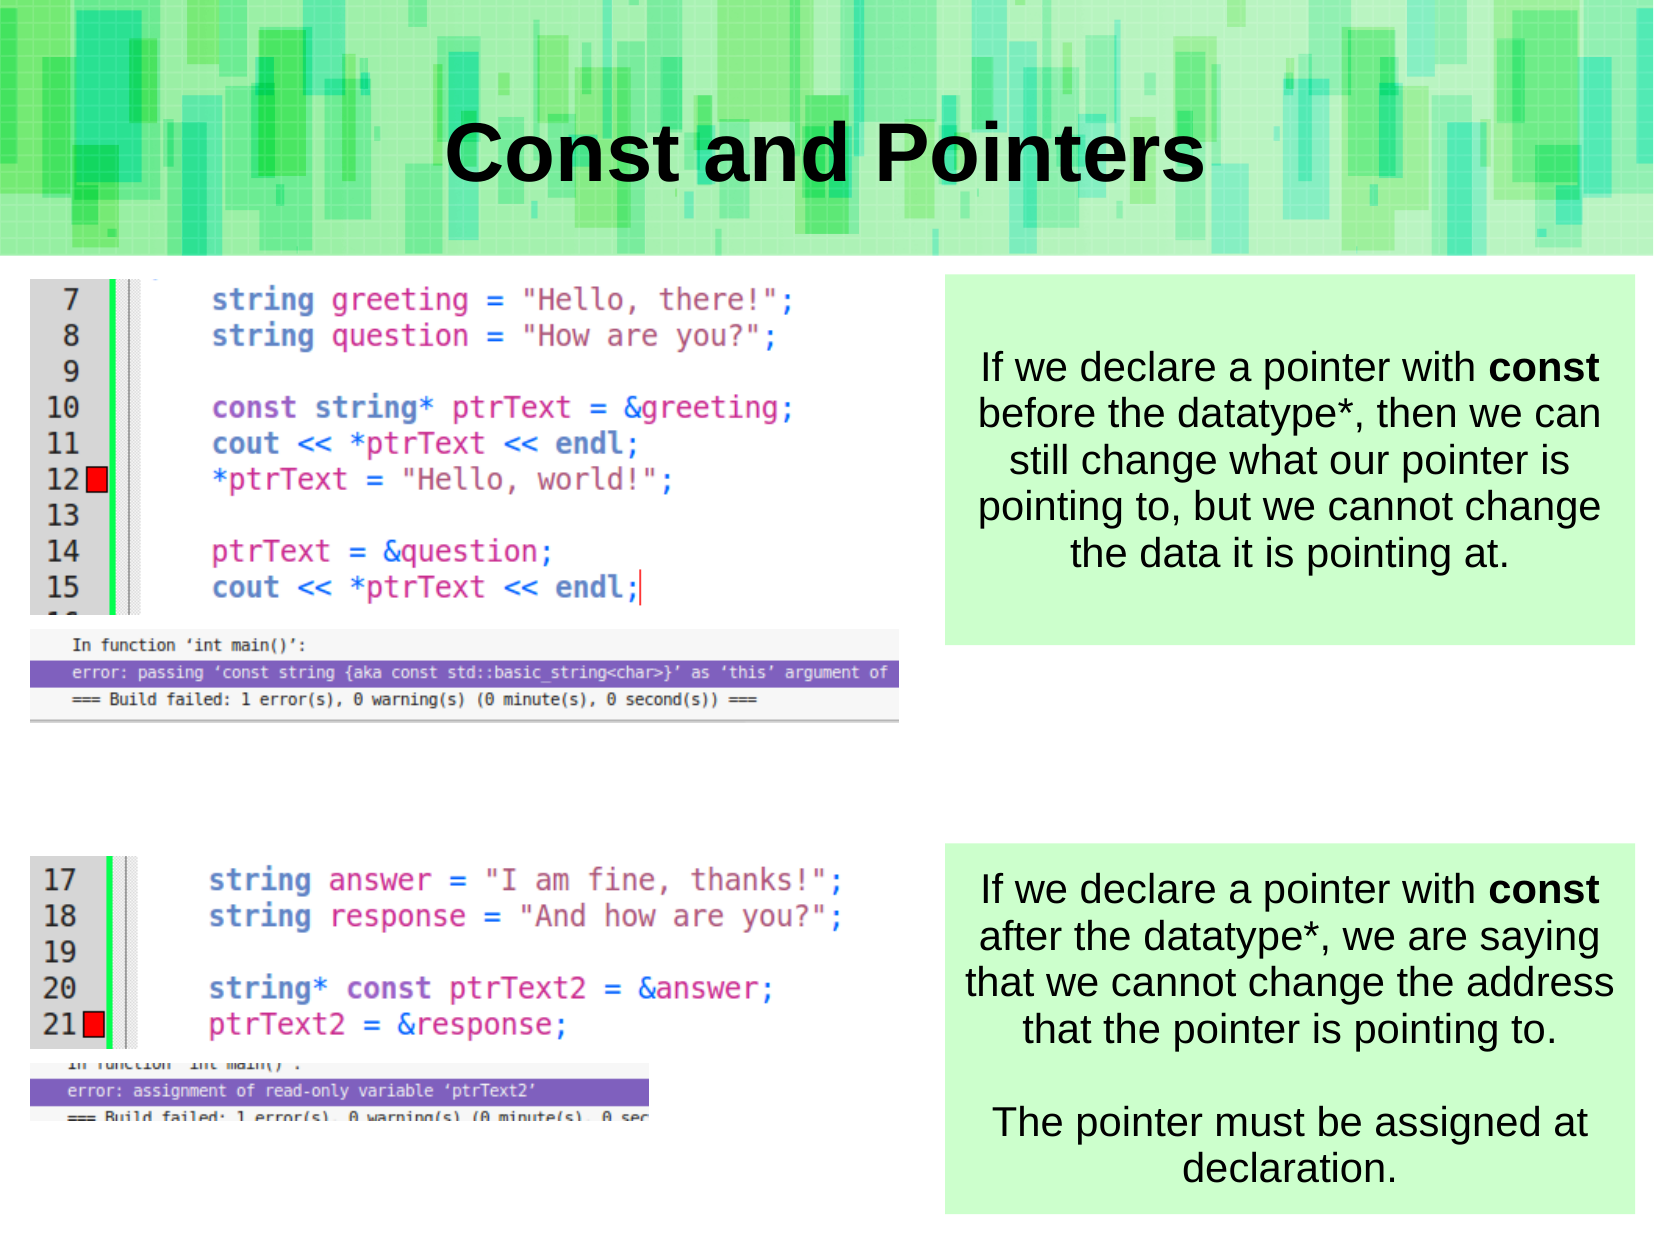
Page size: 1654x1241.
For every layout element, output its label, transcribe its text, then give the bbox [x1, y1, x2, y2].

text_box If we declare a pointer with const after the datatype*, we are saying that we cannot change the address that the pointer is pointing to. The pointer must be assigned at declaration. [945, 843, 1636, 1215]
picture [0, 0, 1654, 1241]
title Const and Pointers [82, 49, 1571, 257]
text_box If we declare a pointer with const before the datatype*, then we can still change what our pointer is pointing to, but we cannot change the data it is pointing at. [945, 274, 1636, 646]
